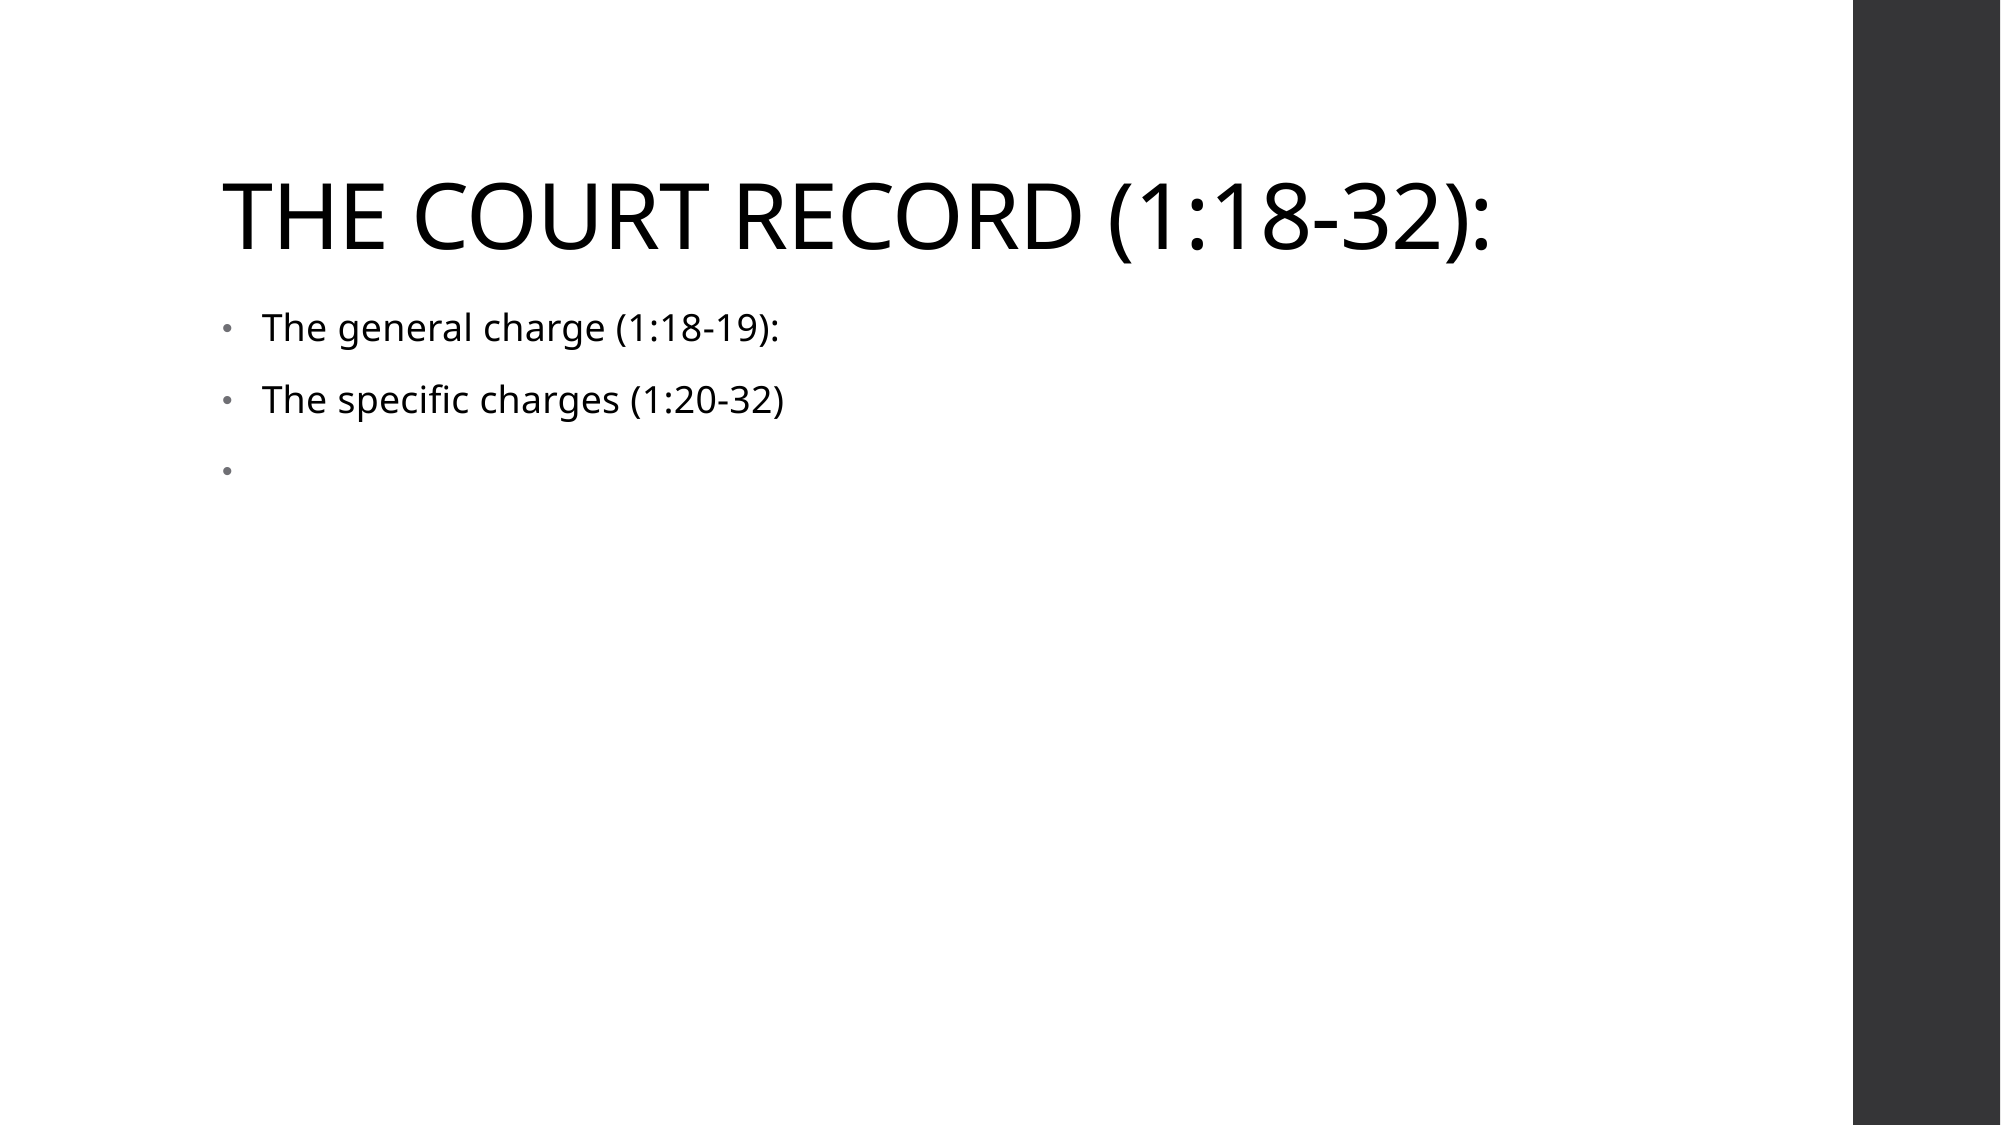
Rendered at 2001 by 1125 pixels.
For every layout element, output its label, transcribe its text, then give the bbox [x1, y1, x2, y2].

list The general charge (1:18-19): The specific charges (1:20-32) [206, 299, 1617, 1014]
title THE COURT RECORD (1:18-32): [206, 60, 1797, 278]
